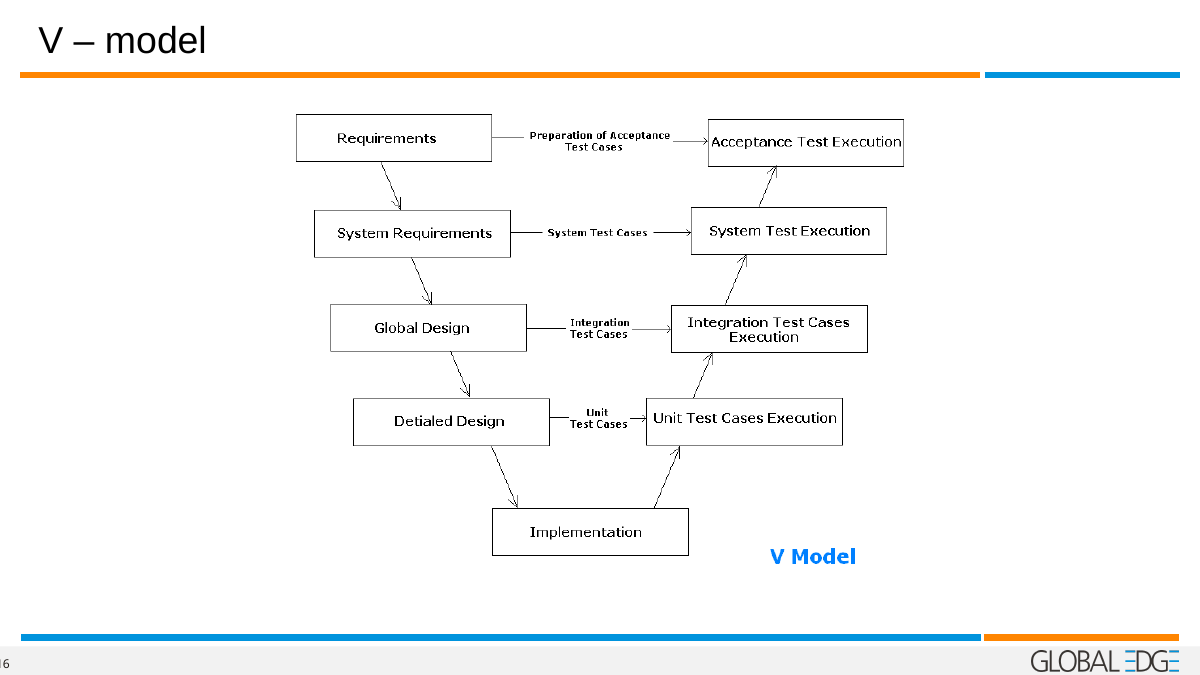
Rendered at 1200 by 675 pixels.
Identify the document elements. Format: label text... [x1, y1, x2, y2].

picture [1031, 650, 1179, 672]
text_box V – model [23, 11, 378, 69]
picture [284, 82, 916, 629]
